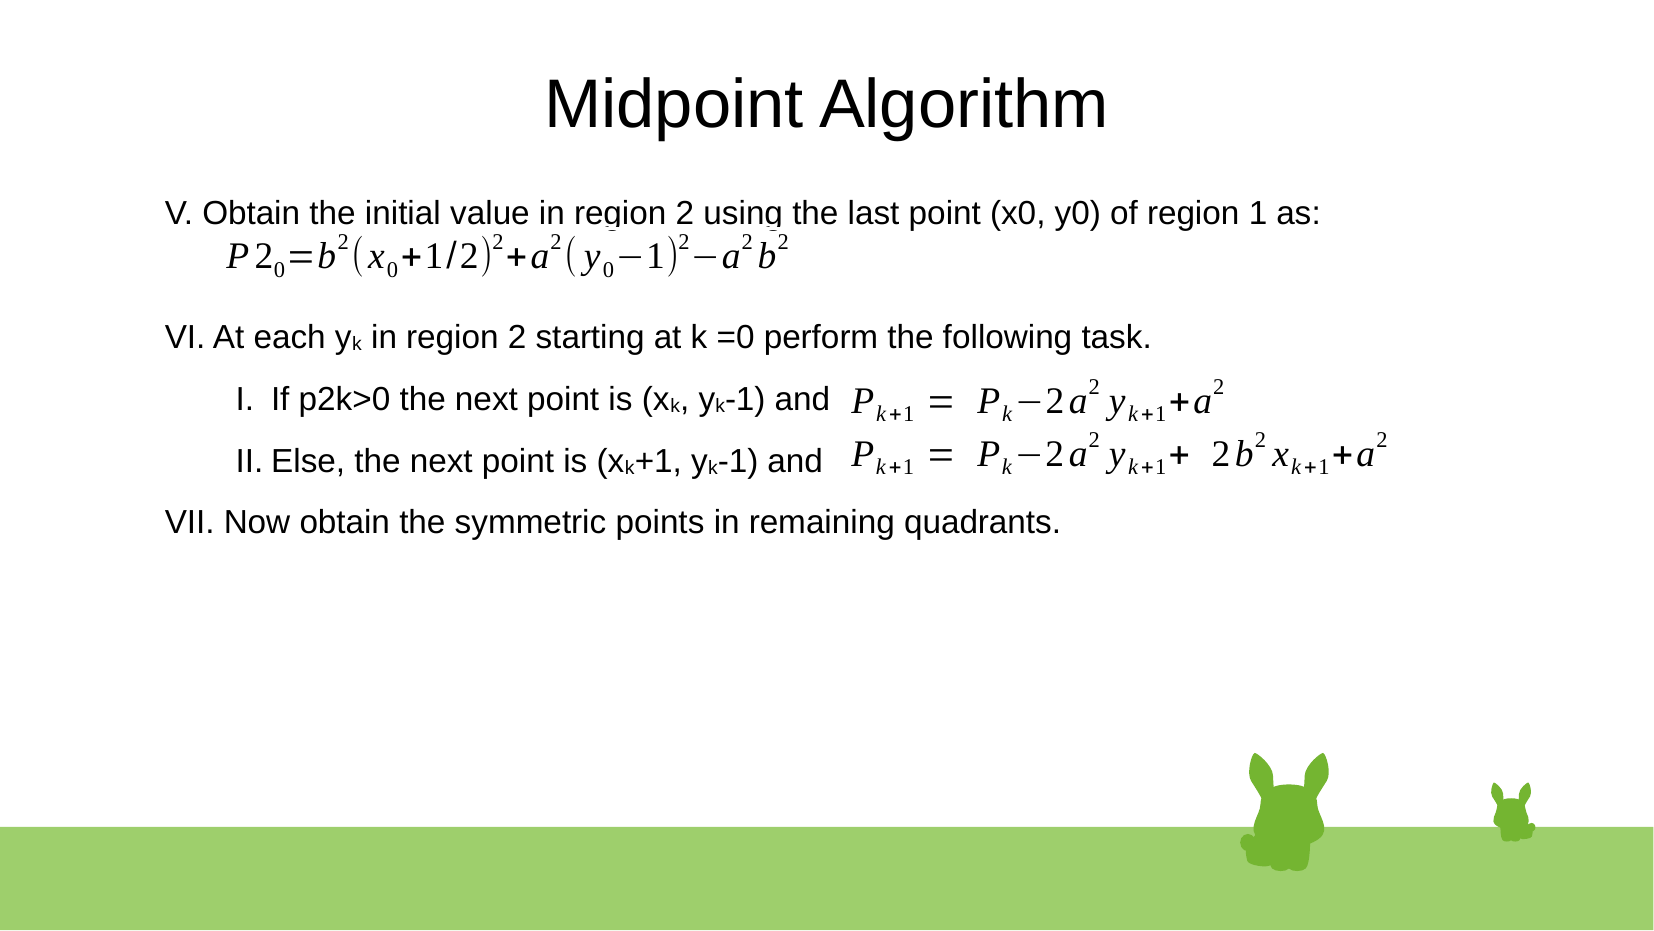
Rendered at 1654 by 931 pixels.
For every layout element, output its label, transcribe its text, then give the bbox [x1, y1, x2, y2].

chart [849, 427, 1388, 480]
title Midpoint Algorithm [88, 29, 1565, 178]
chart [849, 374, 1225, 427]
text_box V. Obtain the initial value in region 2 using the last point (x0, y0) of region 1 as: VI. At each yk in region 2 starting at k =0 perform the following task. If p2k>0 the next point is (xk, yk-1) and Else, the next point is (xk+1, yk-1) and VII. Now obtain the symmetric points in remaining quadrants. [150, 187, 1426, 751]
chart [224, 229, 789, 283]
